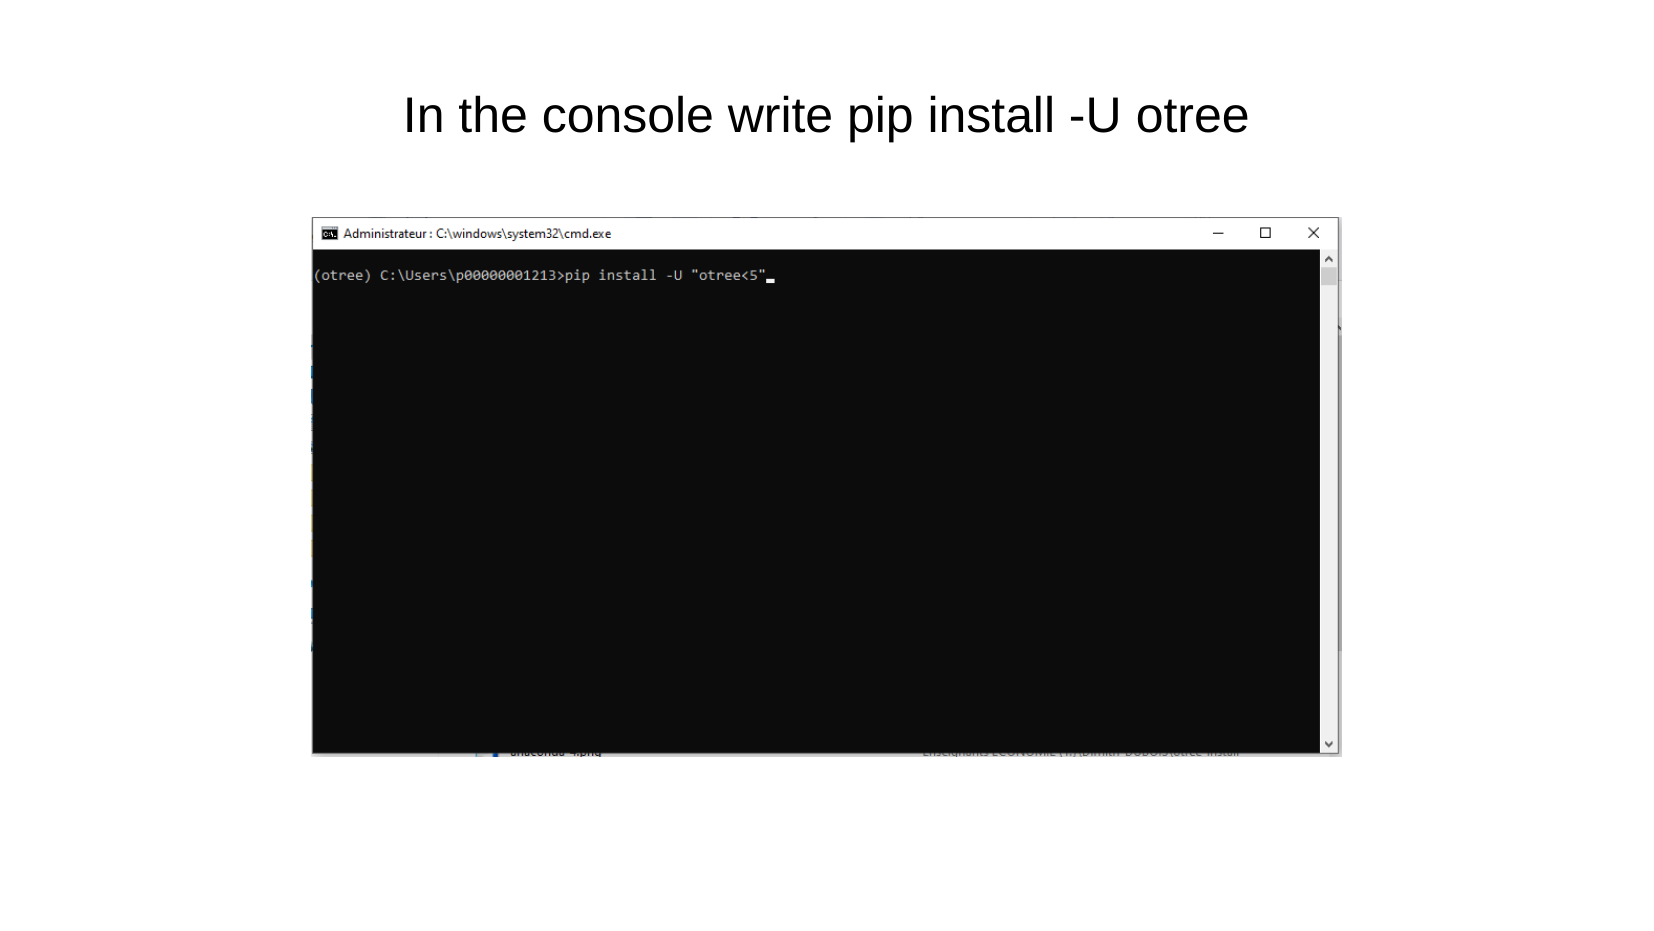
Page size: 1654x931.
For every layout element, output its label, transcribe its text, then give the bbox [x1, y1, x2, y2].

title In the console write pip install -U otree [82, 37, 1571, 193]
picture [311, 217, 1342, 758]
